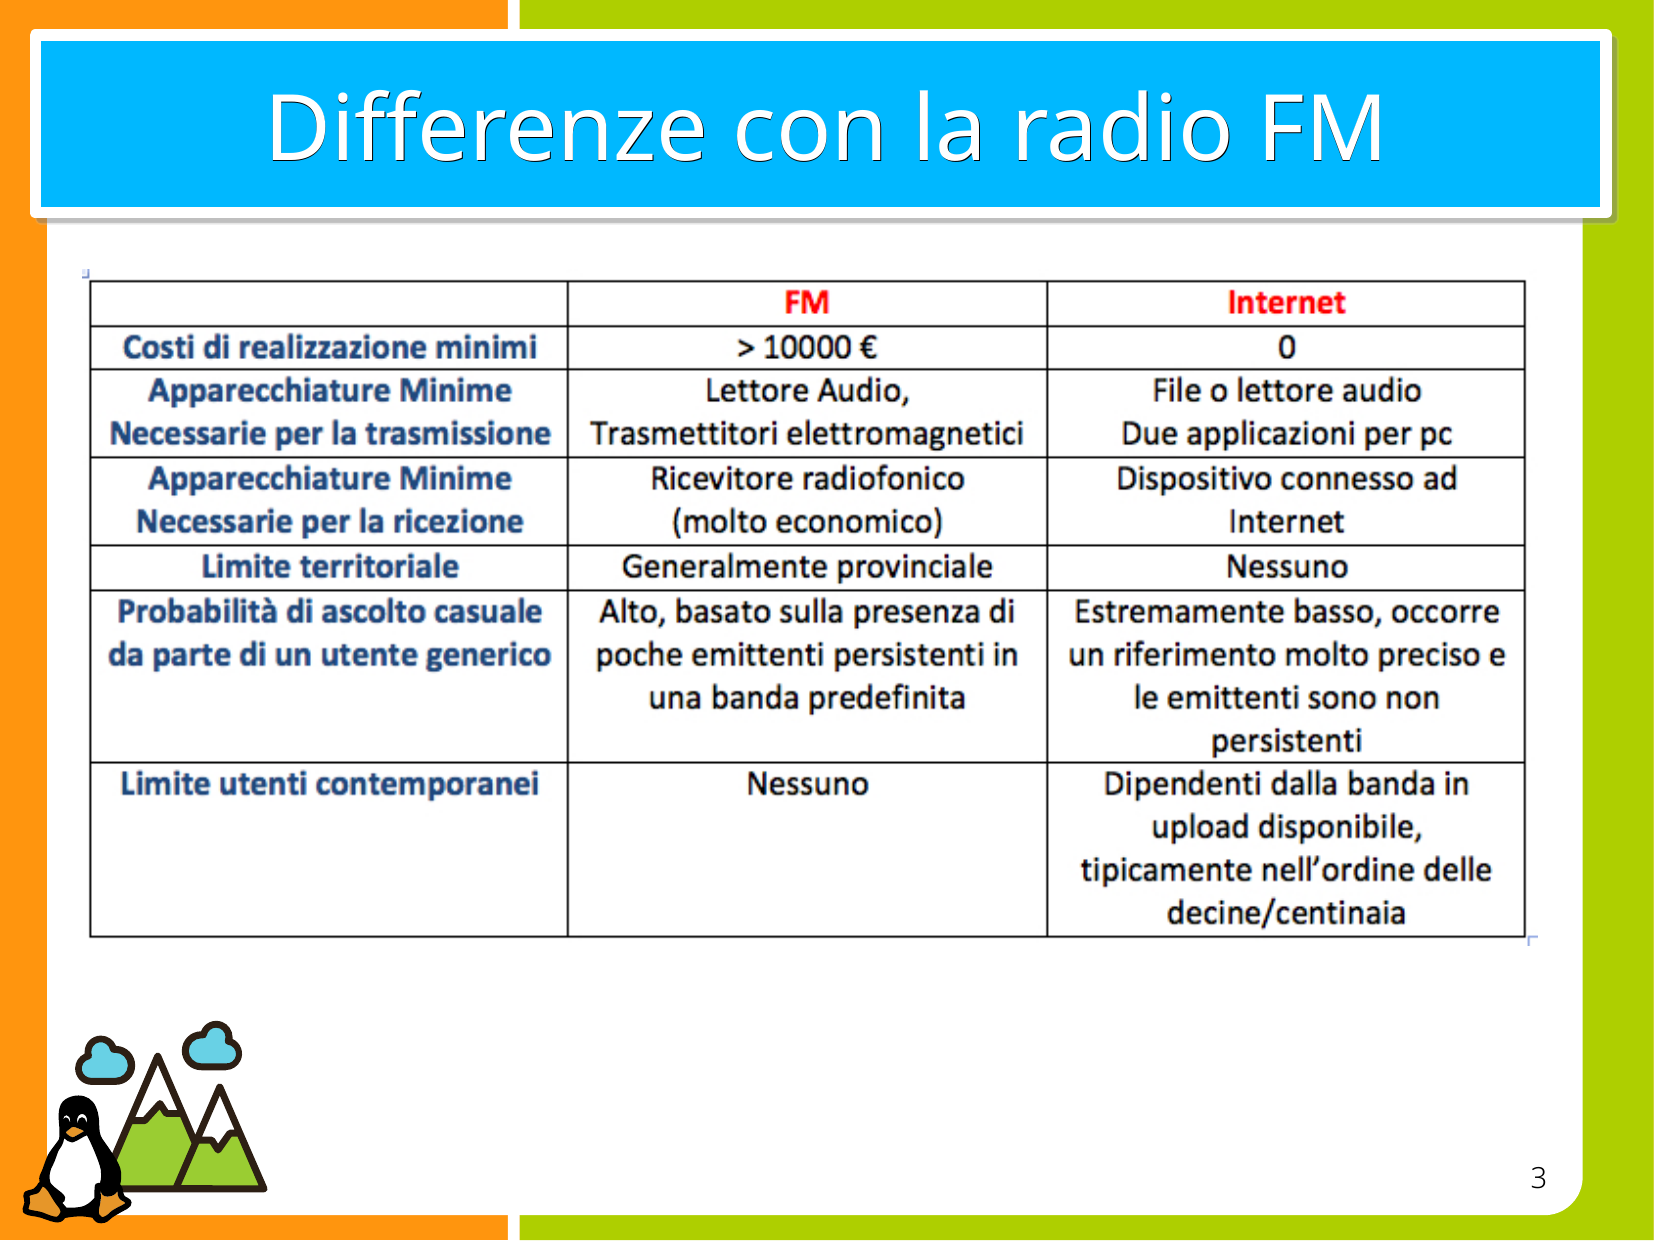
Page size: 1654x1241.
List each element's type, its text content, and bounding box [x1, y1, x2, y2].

title Differenze con la radio FM [82, 49, 1571, 201]
picture [82, 247, 1538, 968]
